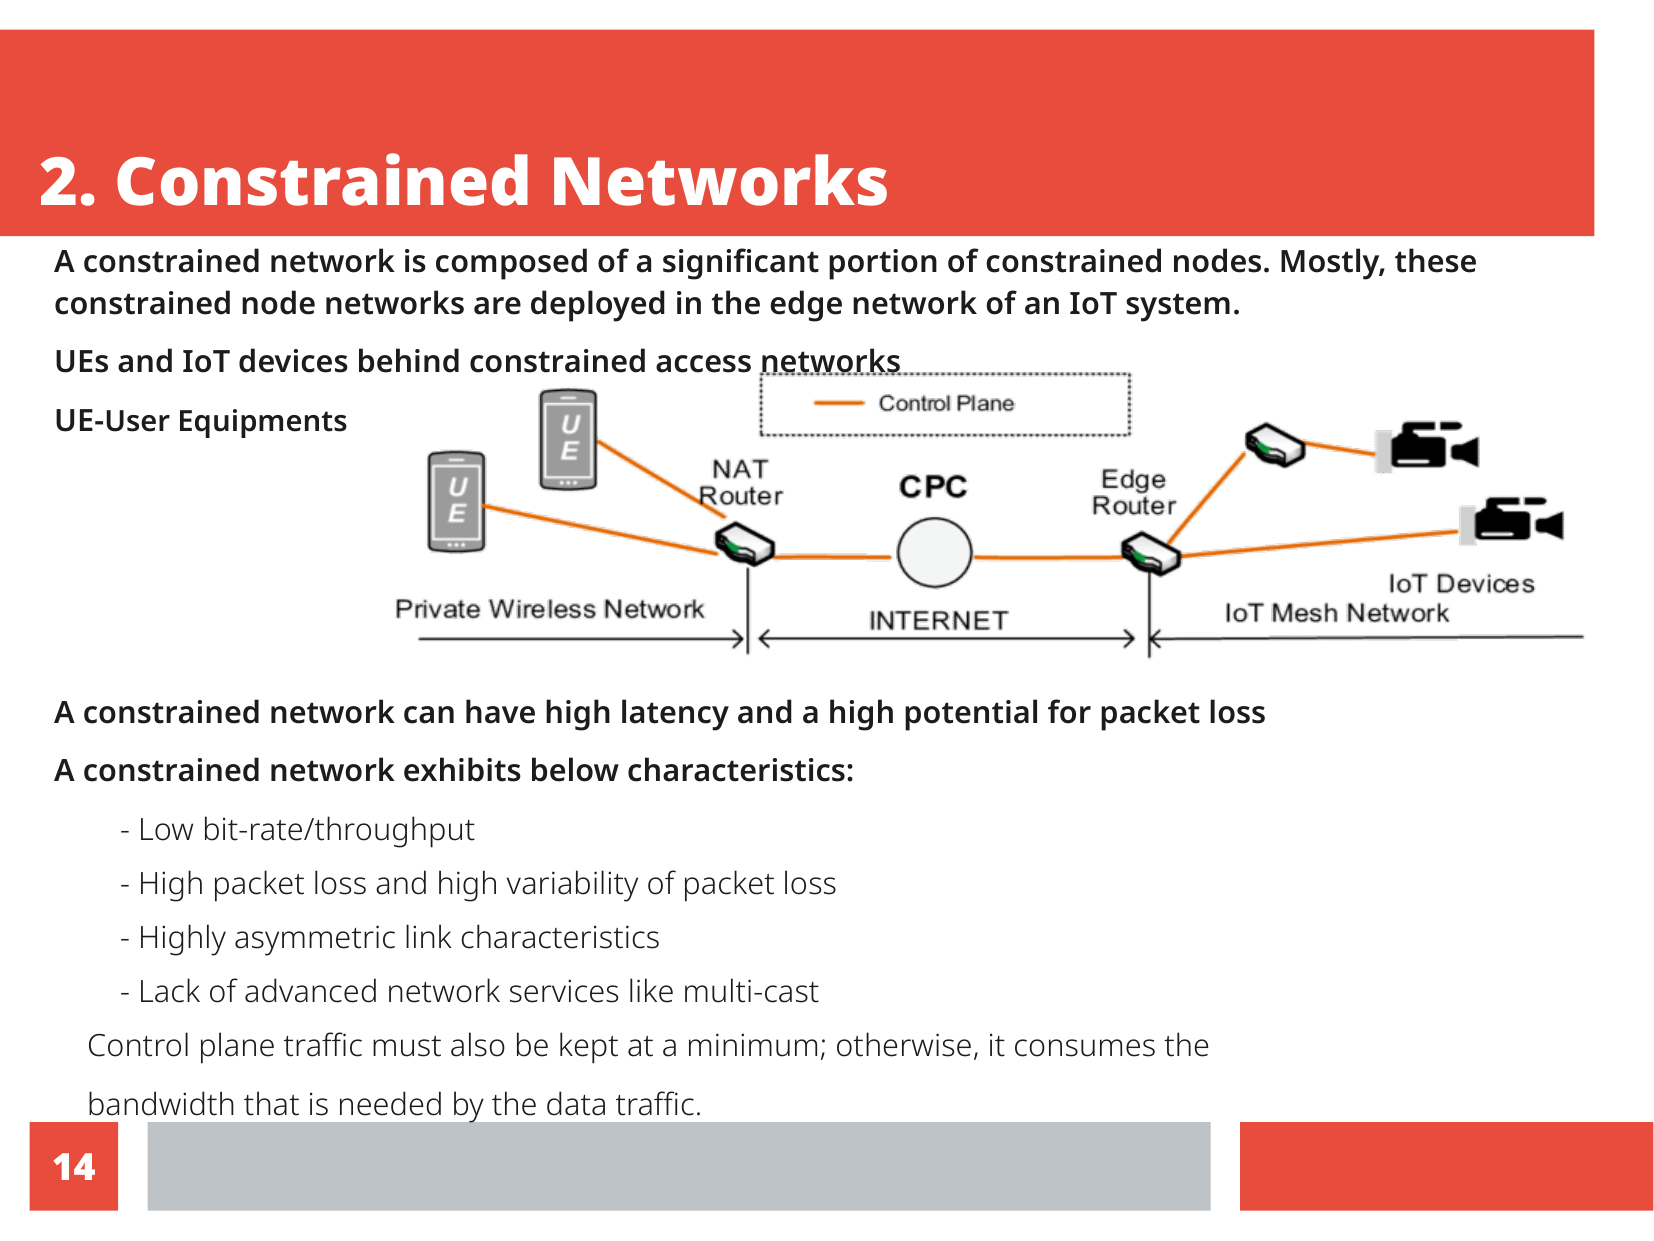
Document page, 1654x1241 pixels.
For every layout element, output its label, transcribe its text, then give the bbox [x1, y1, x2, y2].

title 2. Constrained Networks [39, 77, 1576, 226]
picture [315, 327, 1644, 706]
list A constrained network is composed of a significant portion of constrained nodes. Mostly, these constrained node networks are deployed in the edge network of an IoT system. UEs and IoT devices behind constrained access networks UE-User Equipments A constrained network can have high latency and a high potential for packet loss A constrained network exhibits below characteristics: - Low bit-rate/throughput - High packet loss and high variability of packet loss - Highly asymmetric link characteristics - Lack of advanced network services like multi-cast Control plane traffic must also be kept at a minimum; otherwise, it consumes the bandwidth that is needed by the data traffic. [54, 240, 1561, 1141]
